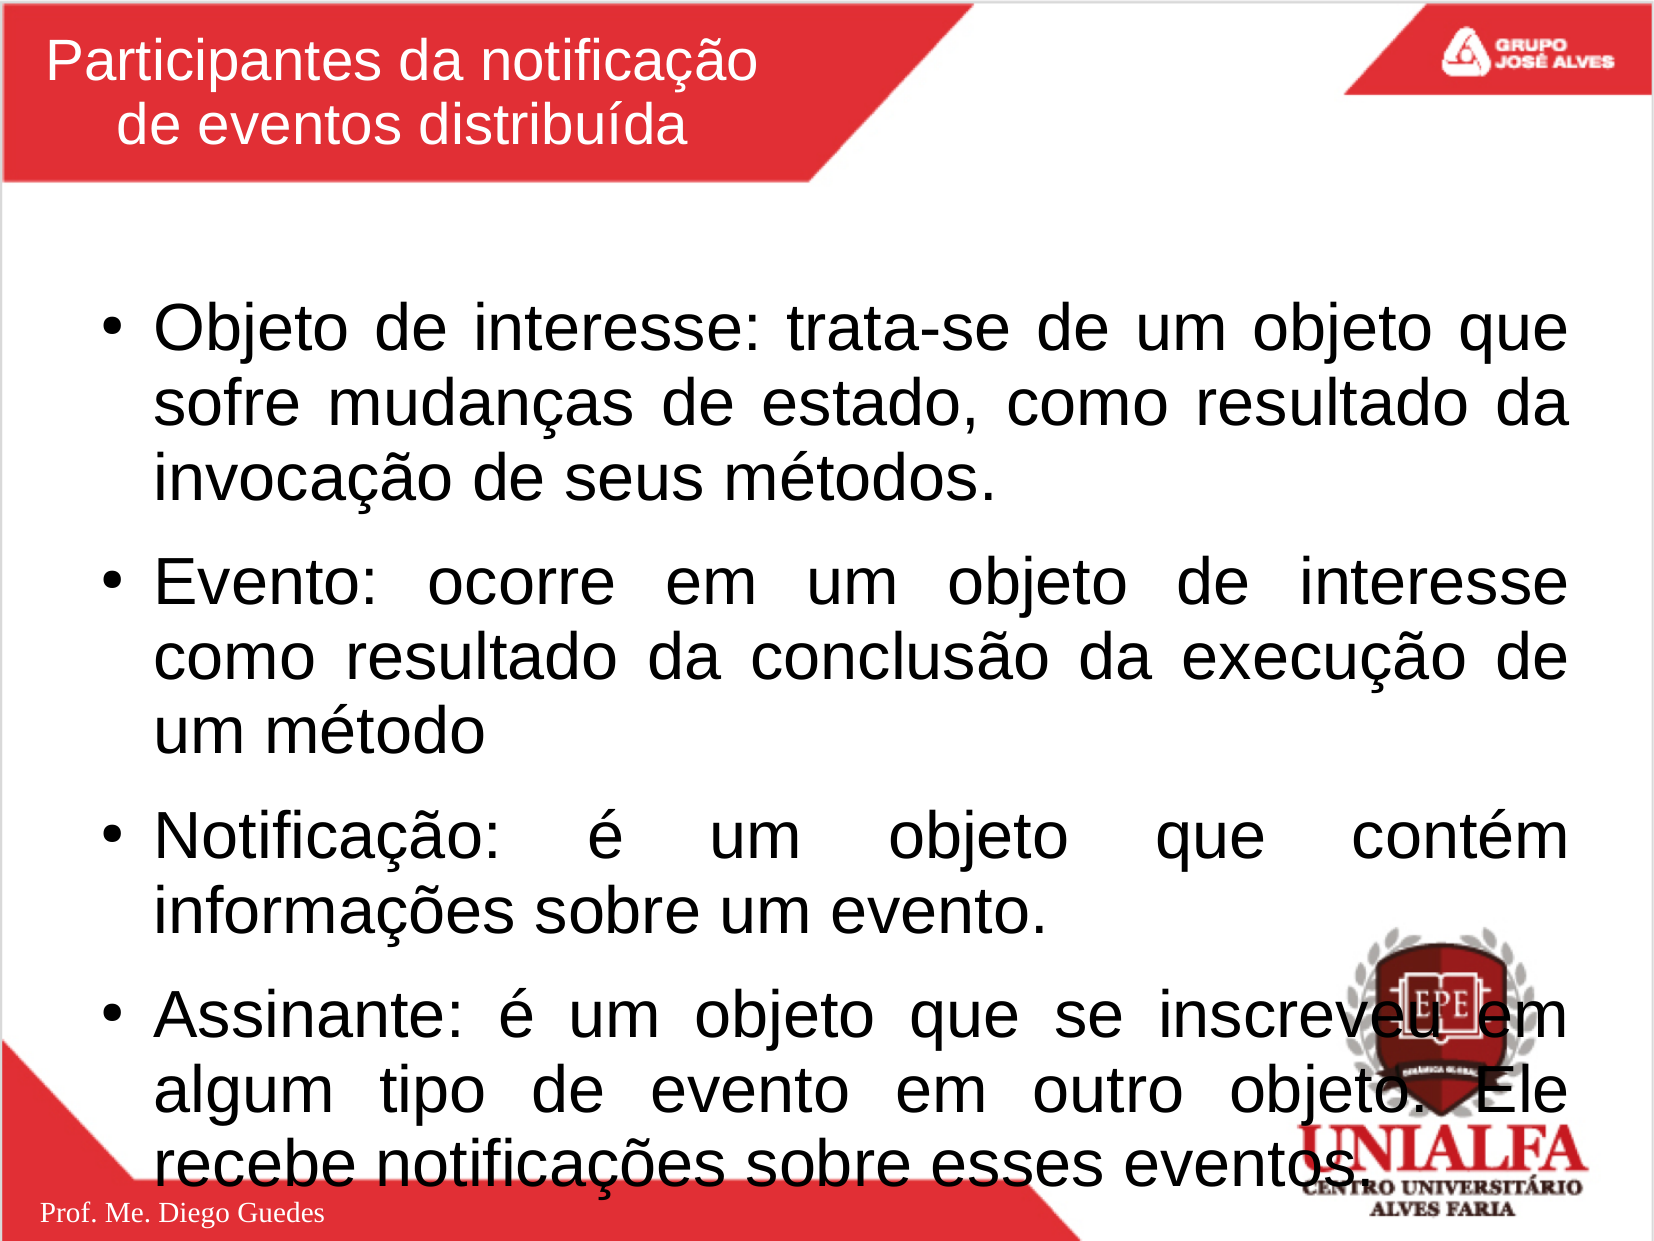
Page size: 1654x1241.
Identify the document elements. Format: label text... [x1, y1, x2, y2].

list Objeto de interesse: trata-se de um objeto que sofre mudanças de estado, como resultado da invocação de seus métodos. Evento: ocorre em um objeto de interesse como resultado da conclusão da execução de um método Notificação: é um objeto que contém informações sobre um evento. Assinante: é um objeto que se inscreveu em algum tipo de evento em outro objeto. Ele recebe notificações sobre esses eventos. [82, 290, 1571, 1202]
picture [0, 0, 1654, 1241]
title Participantes da notificação de eventos distribuída [6, 11, 799, 174]
